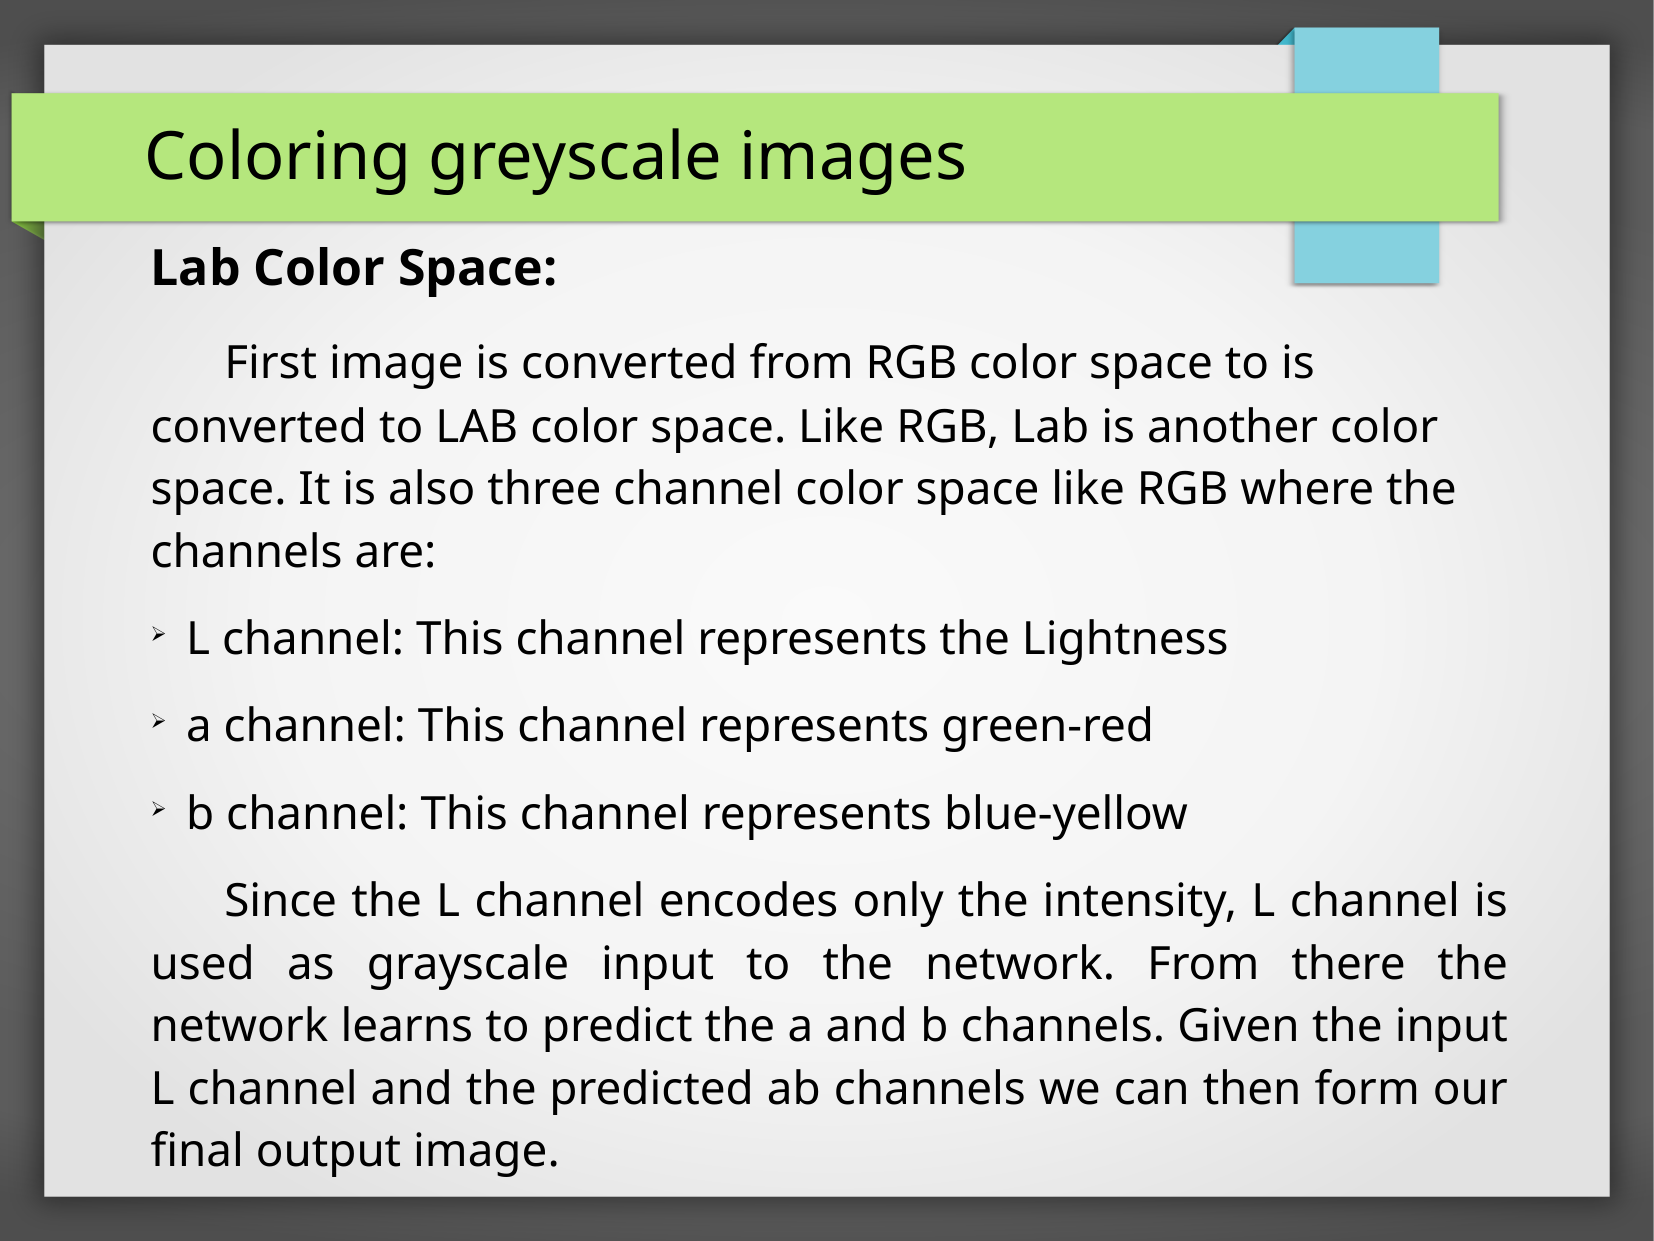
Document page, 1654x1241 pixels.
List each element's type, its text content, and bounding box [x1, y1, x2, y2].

text_box Coloring greyscale images [129, 100, 1465, 225]
picture [0, 0, 1654, 1241]
text_box Lab Color Space: First image is converted from RGB color space to is converted to LAB color space. Like RGB, Lab is another color space. It is also three channel color space like RGB where the channels are: L channel: This channel represents the Lightness a channel: This channel represents green-red b channel: This channel represents blue-yellow Since the L channel encodes only the intensity, L channel is used as grayscale input to the network. From there the network learns to predict the a and b channels. Given the input L channel and the predicted ab channels we can then form our final output image. [135, 224, 1524, 1213]
